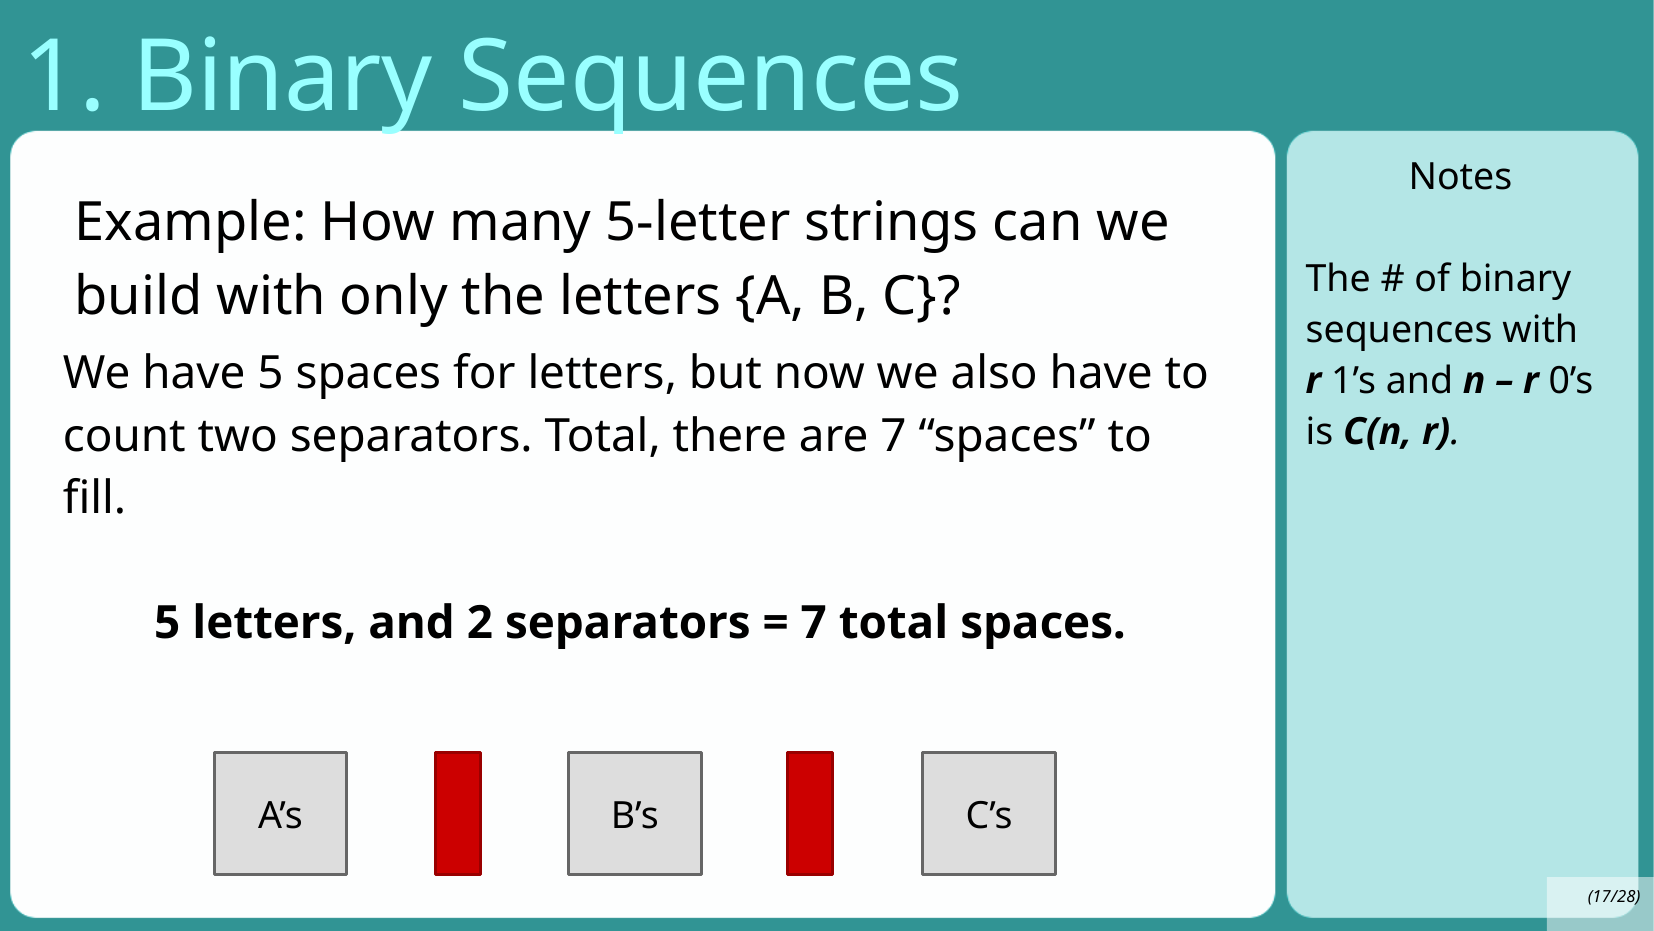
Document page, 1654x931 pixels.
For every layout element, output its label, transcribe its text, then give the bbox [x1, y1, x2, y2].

text_box Notes The # of binary sequences with r 1’s and n – r 0’s is C(n, r). [1290, 141, 1631, 661]
picture [0, 0, 1654, 931]
text_box Example: How many 5-letter strings can we build with only the letters {A, B, C}? [74, 182, 1244, 315]
text_box (<number>/28) [1546, 877, 1654, 931]
text_box A’s [214, 752, 347, 875]
text_box [787, 752, 833, 875]
title 1. Binary Sequences [22, 13, 1511, 130]
text_box We have 5 spaces for letters, but now we also have to count two separators. Total, there are 7 “spaces” to fill. 5 letters, and 2 separators = 7 total spaces. [48, 332, 1233, 554]
text_box [435, 752, 481, 875]
text_box B’s [568, 752, 702, 875]
text_box C’s [922, 752, 1056, 875]
